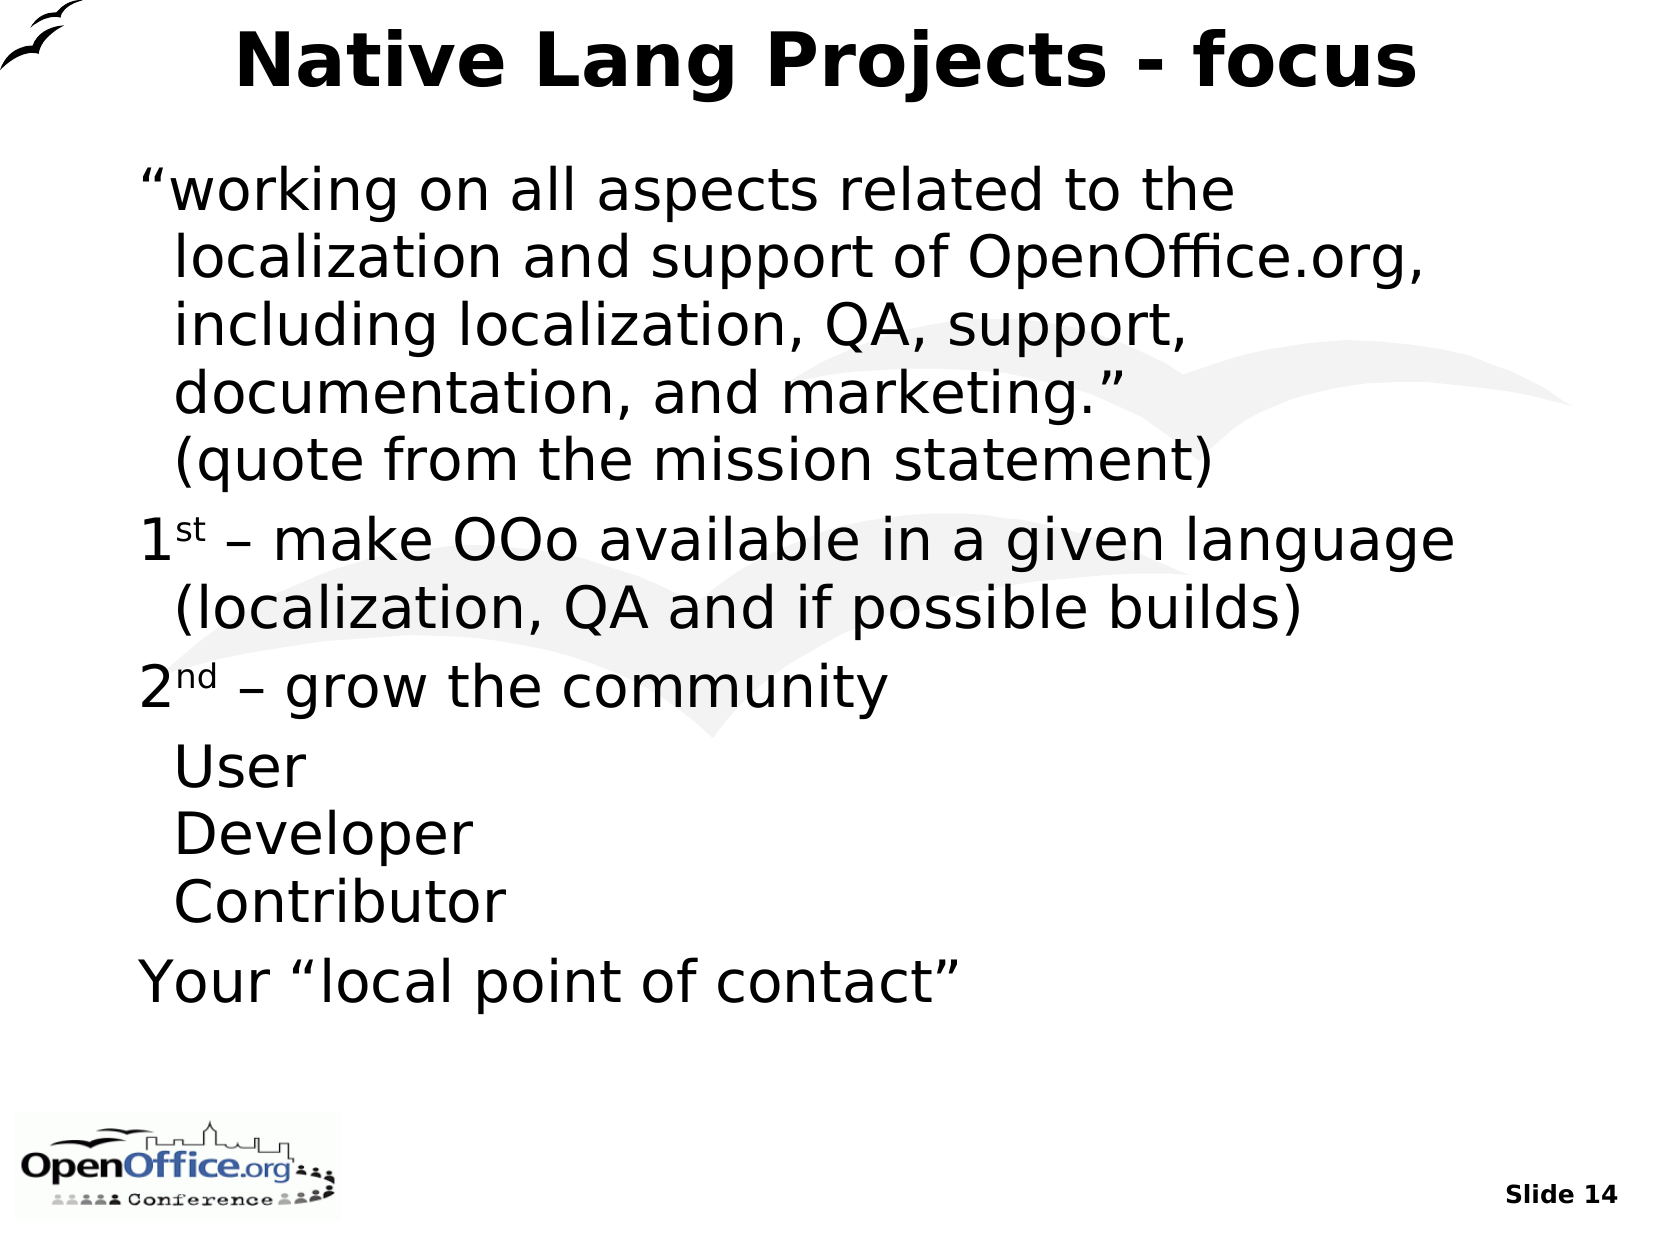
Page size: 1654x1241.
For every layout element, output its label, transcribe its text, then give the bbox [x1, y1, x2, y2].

list “working on all aspects related to the localization and support of OpenOffice.org, including localization, QA, support, documentation, and marketing.” (quote from the mission statement) 1st – make OOo available in a given language (localization, QA and if possible builds) 2nd – grow the community User Developer Contributor Your “local point of contact” [102, 155, 1529, 1085]
title Native Lang Projects - focus [0, 0, 1654, 121]
picture [15, 1112, 341, 1220]
